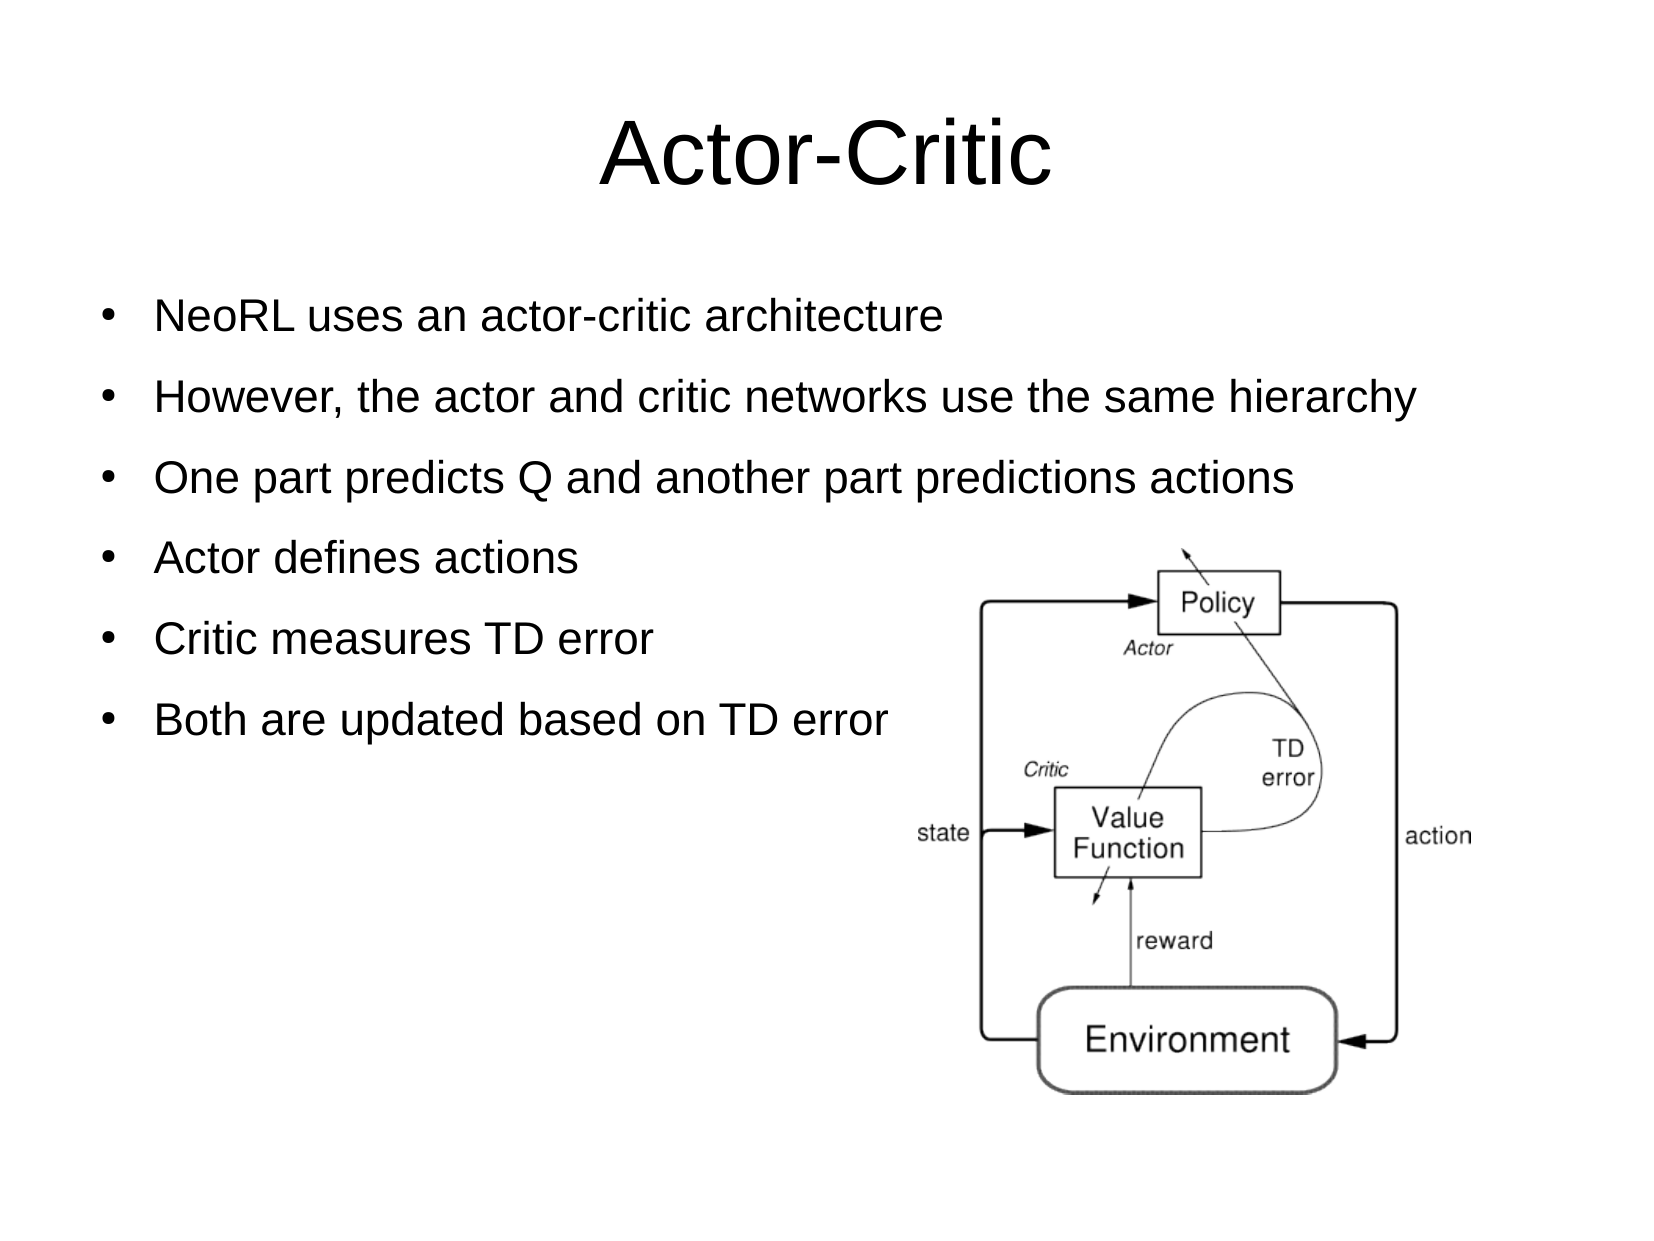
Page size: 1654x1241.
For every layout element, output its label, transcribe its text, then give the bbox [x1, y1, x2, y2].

picture [918, 548, 1471, 1096]
title Actor-Critic [82, 49, 1571, 257]
list NeoRL uses an actor-critic architecture However, the actor and critic networks use the same hierarchy One part predicts Q and another part predictions actions Actor defines actions Critic measures TD error Both are updated based on TD error [82, 290, 1571, 1109]
